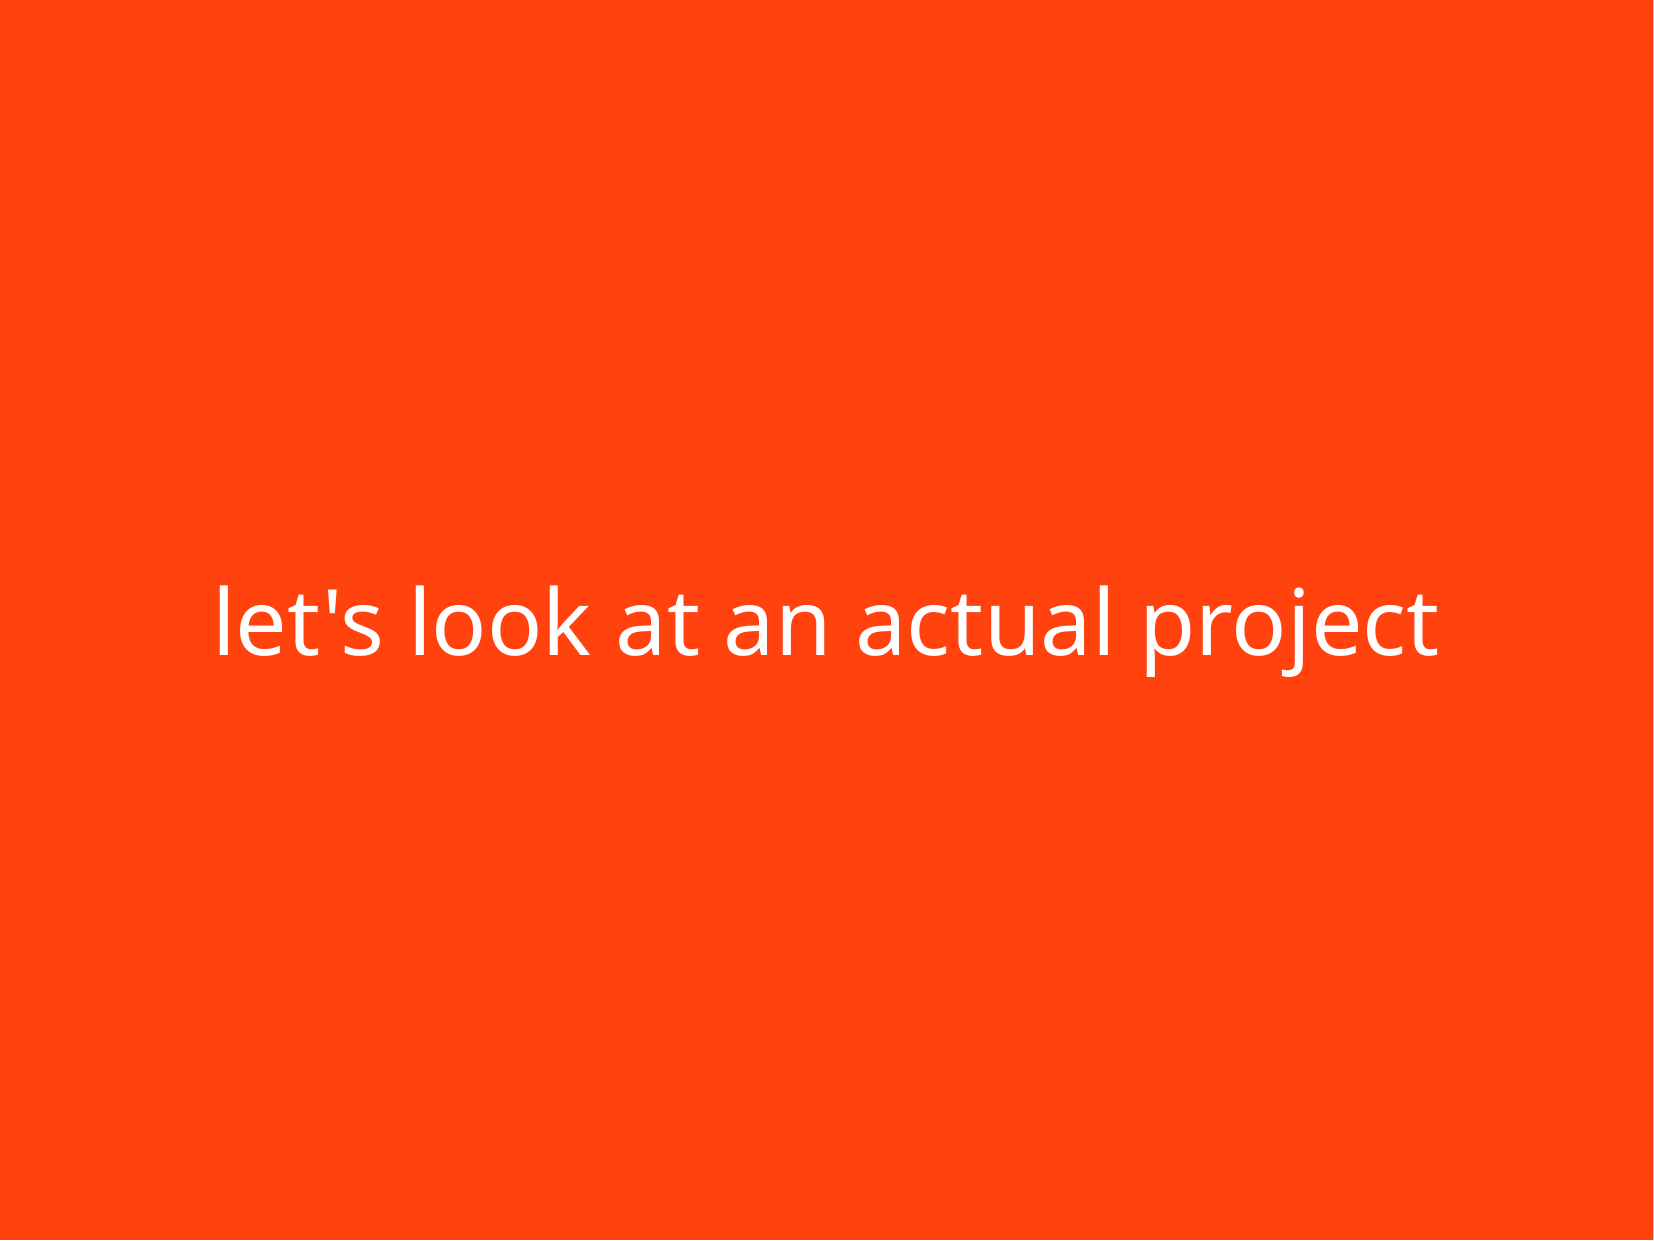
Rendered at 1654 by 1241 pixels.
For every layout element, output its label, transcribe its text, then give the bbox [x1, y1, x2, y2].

title let's look at an actual project [82, 516, 1571, 724]
